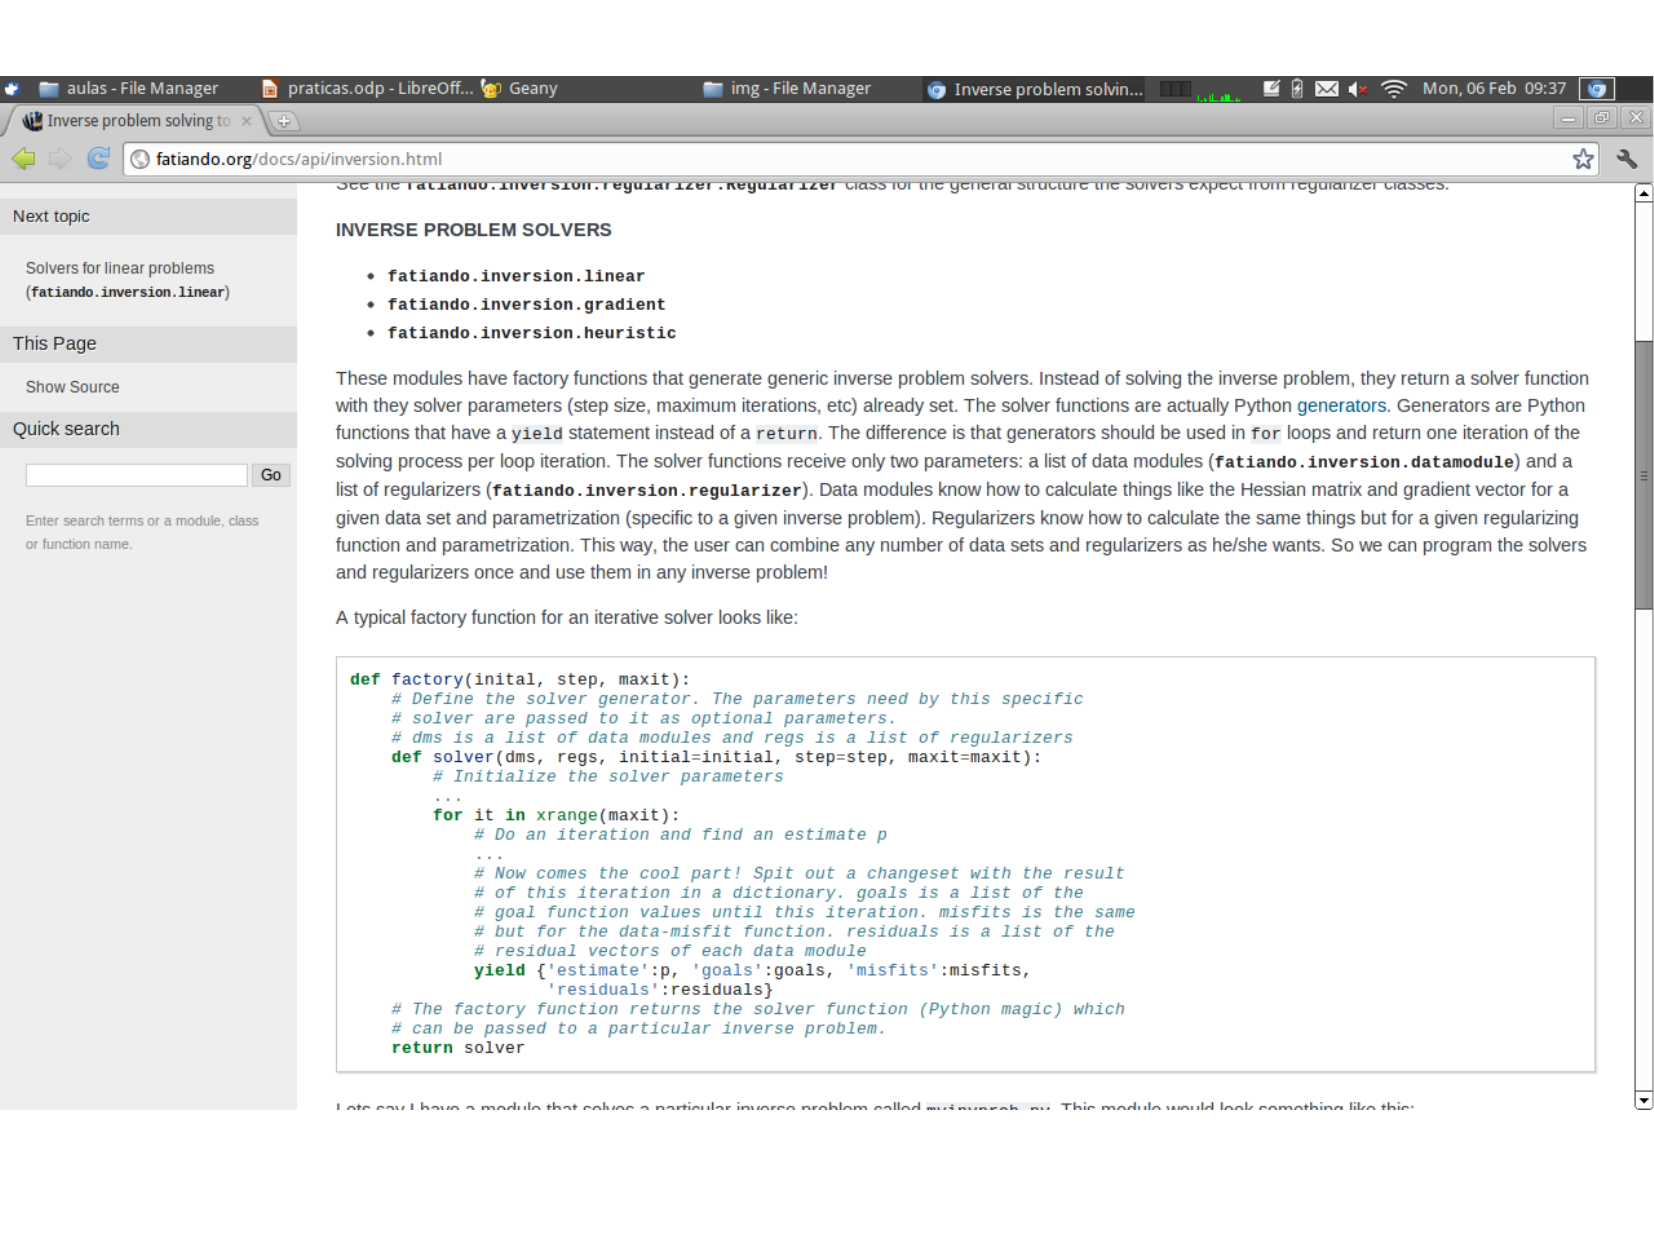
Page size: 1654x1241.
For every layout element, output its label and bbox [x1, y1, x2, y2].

picture [0, 76, 1654, 1111]
